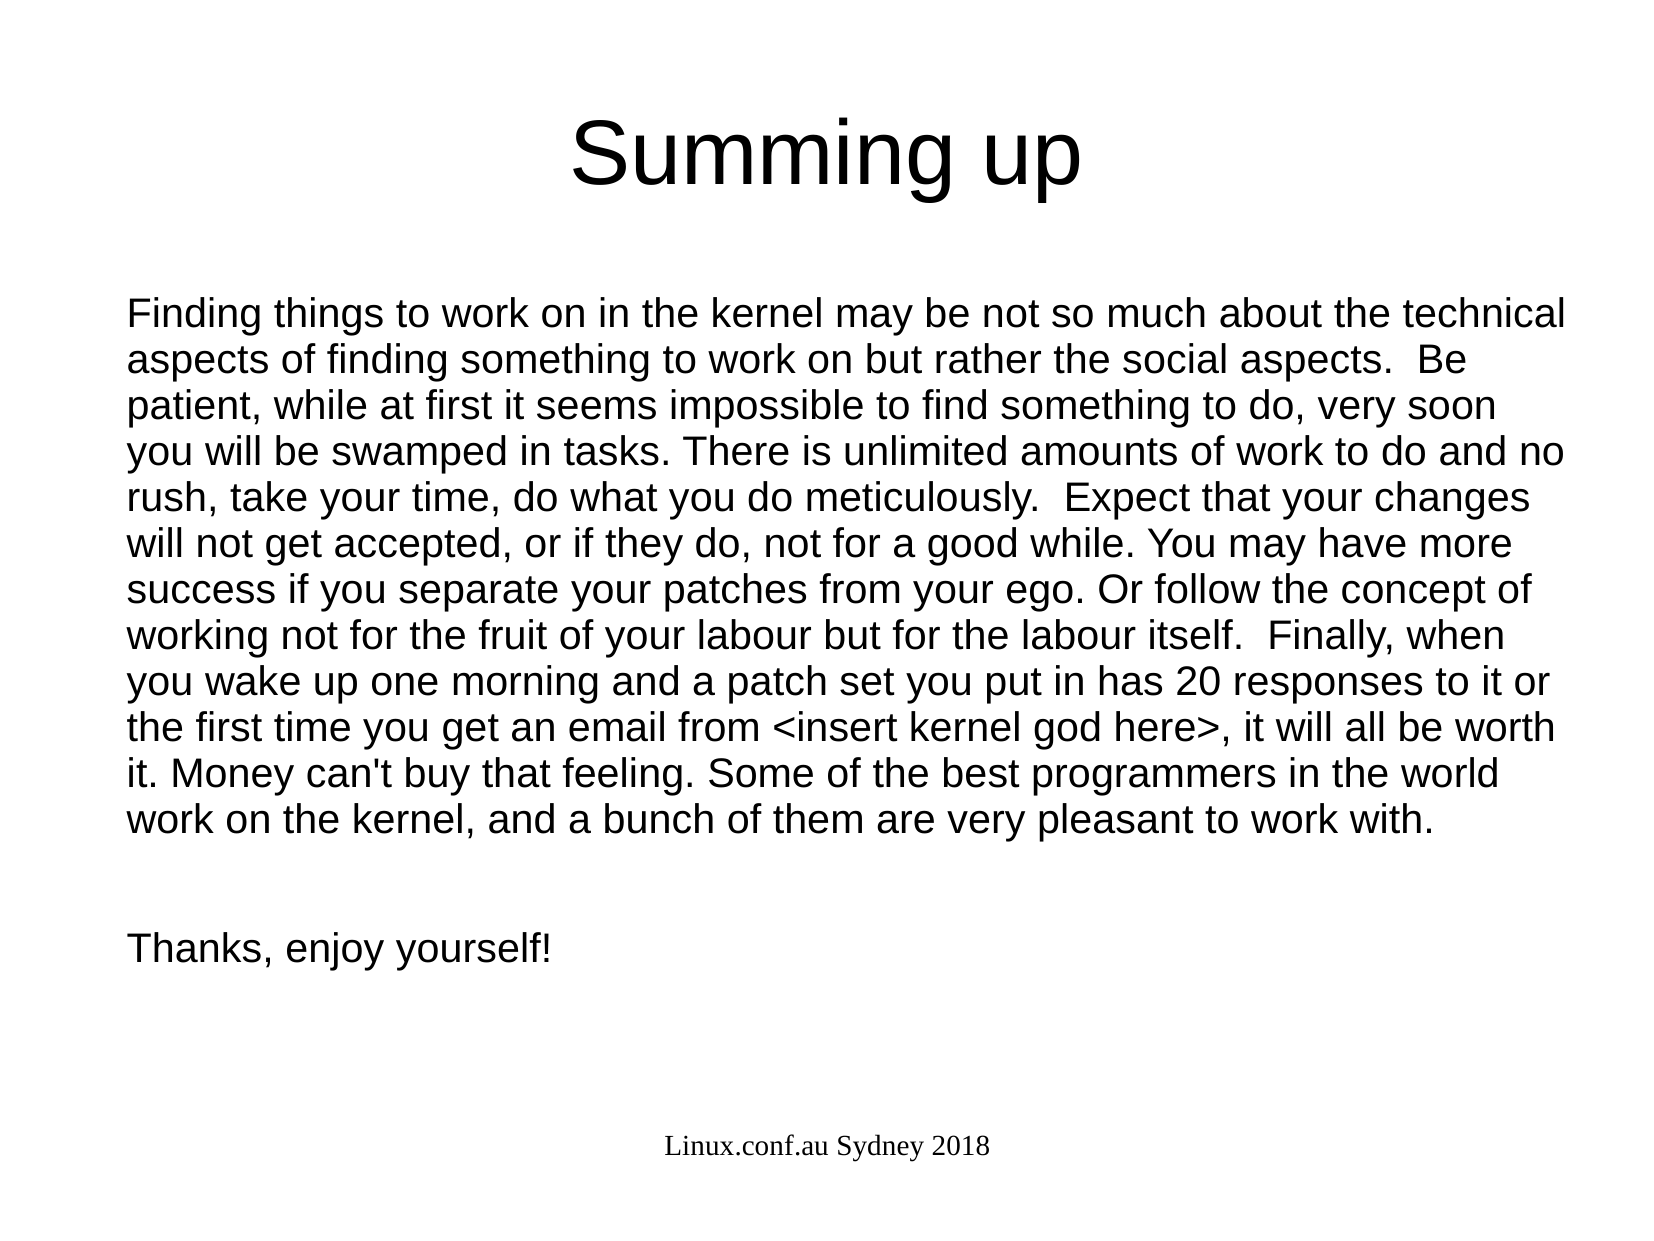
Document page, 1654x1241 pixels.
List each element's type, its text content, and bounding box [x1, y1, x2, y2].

title Summing up [82, 49, 1571, 257]
list Finding things to work on in the kernel may be not so much about the technical aspects of finding something to work on but rather the social aspects. Be patient, while at first it seems impossible to find something to do, very soon you will be swamped in tasks. There is unlimited amounts of work to do and no rush, take your time, do what you do meticulously. Expect that your changes will not get accepted, or if they do, not for a good while. You may have more success if you separate your patches from your ego. Or follow the concept of working not for the fruit of your labour but for the labour itself. Finally, when you wake up one morning and a patch set you put in has 20 responses to it or the first time you get an email from <insert kernel god here>, it will all be worth it. Money can't buy that feeling. Some of the best programmers in the world work on the kernel, and a bunch of them are very pleasant to work with. Thanks, enjoy yourself! [82, 290, 1571, 1010]
